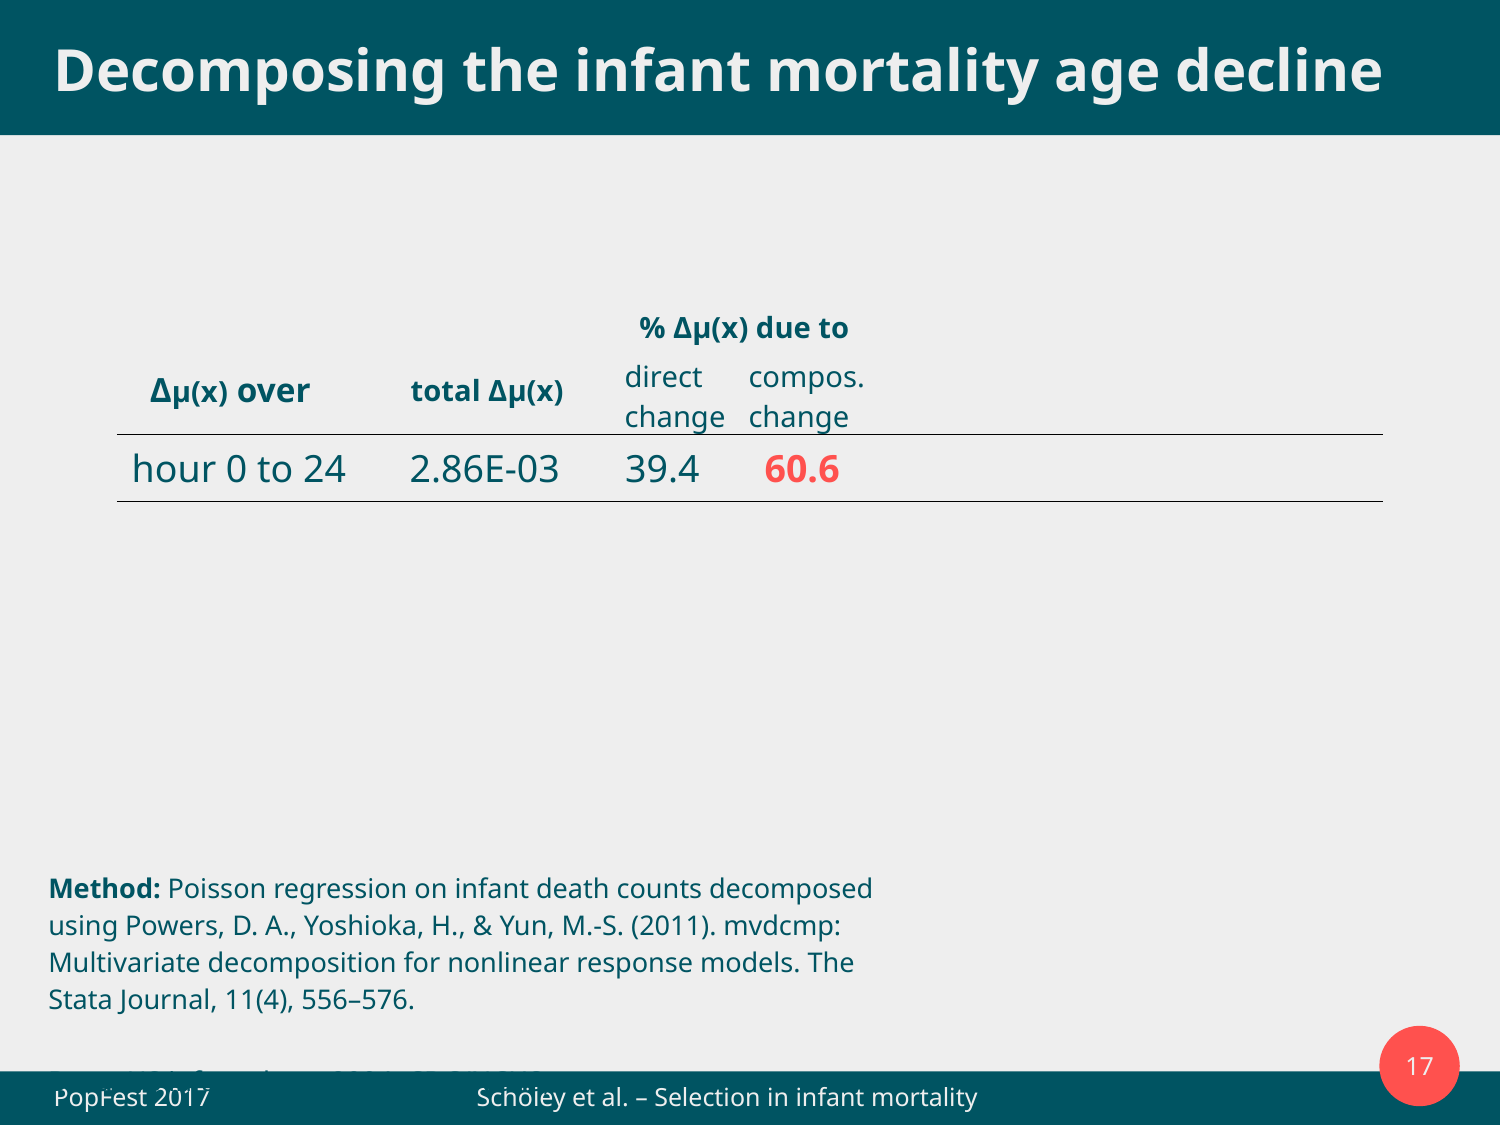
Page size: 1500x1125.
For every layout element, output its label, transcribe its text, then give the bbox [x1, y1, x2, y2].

title Decomposing the infant mortality age decline [53, 0, 1447, 141]
text_box total Δµ(x) [395, 362, 553, 417]
table_header hour 0 to 24 [117, 435, 391, 501]
table_header 2.86E-03 [391, 435, 574, 501]
text_box direct change [609, 349, 724, 442]
table_header [1277, 435, 1383, 501]
table_header [1172, 435, 1277, 501]
table_header [855, 435, 960, 501]
table_header [960, 435, 1066, 501]
text_box % Δµ(x) due to [624, 299, 827, 354]
text_box compos. change [733, 349, 864, 442]
table_header 39.4 [574, 435, 714, 501]
table_header [1066, 435, 1172, 501]
text_box Δµ(x) over [135, 360, 301, 419]
text_box Method: Poisson regression on infant death counts decomposed using Powers, D. A., Yoshioka, H., & Yun, M.-S. (2011). mvdcmp: Multivariate decomposition for nonlinear response models. The Stata Journal, 11(4), 556–576. Data: US infants born 2004. CDC/NCHS, [33, 862, 931, 1066]
table_header 60.6 [714, 435, 855, 501]
